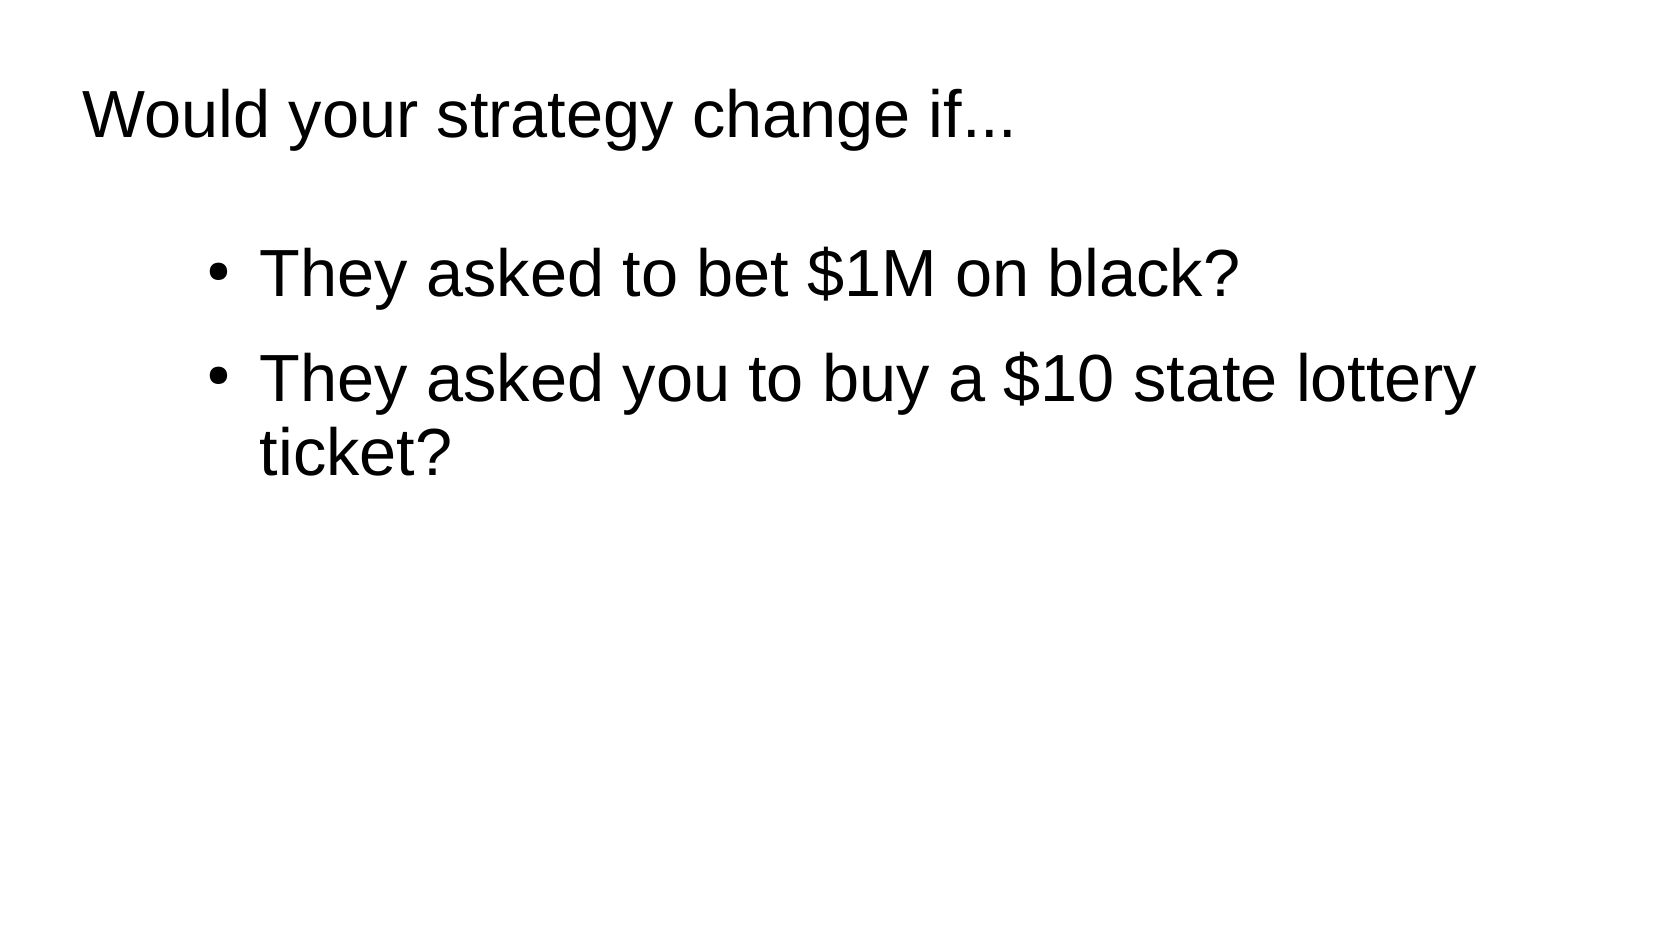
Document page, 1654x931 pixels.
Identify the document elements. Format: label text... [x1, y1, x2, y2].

list They asked to bet $1M on black? They asked you to buy a $10 state lottery ticket? [188, 236, 1489, 709]
title Would your strategy change if... [82, 37, 1571, 193]
